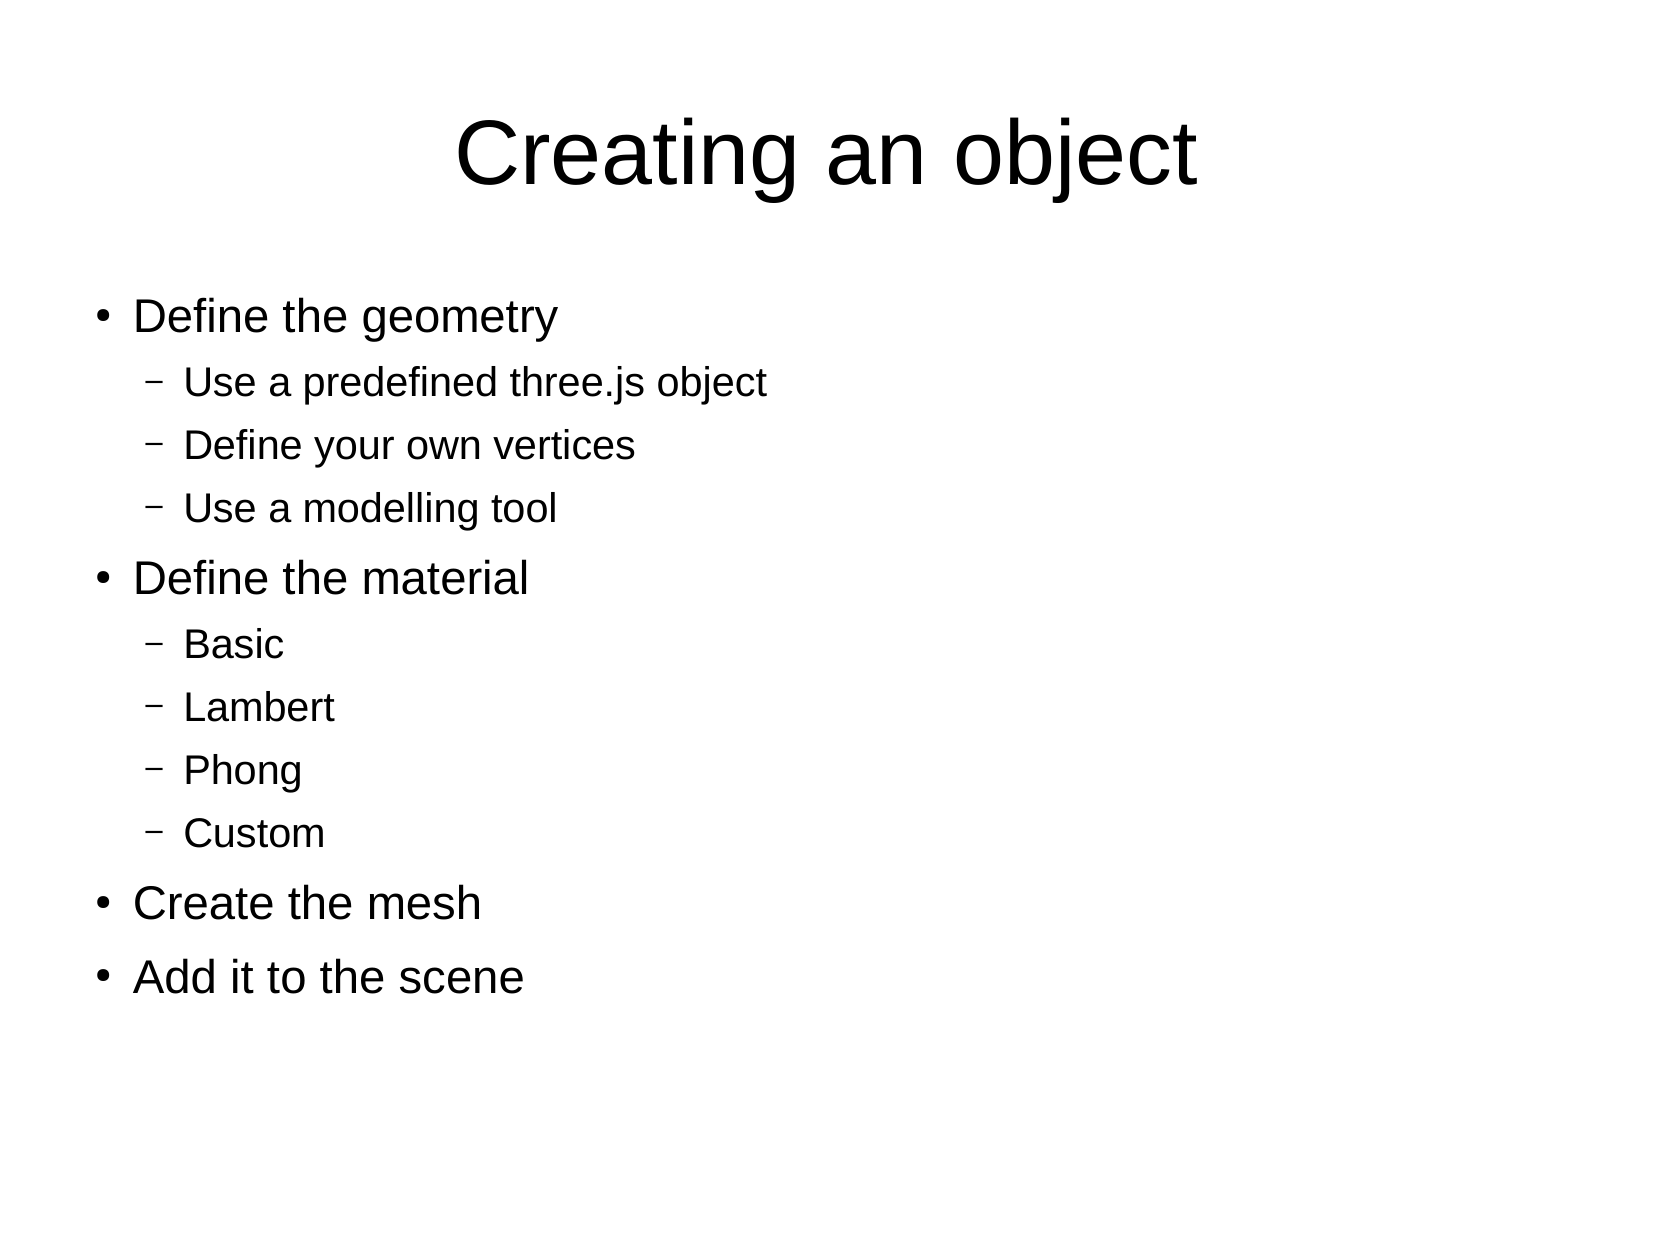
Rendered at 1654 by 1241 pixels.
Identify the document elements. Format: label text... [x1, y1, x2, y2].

title Creating an object [82, 49, 1571, 257]
list Define the geometry Use a predefined three.js object Define your own vertices Use a modelling tool Define the material Basic Lambert Phong Custom Create the mesh Add it to the scene [82, 290, 1571, 1010]
